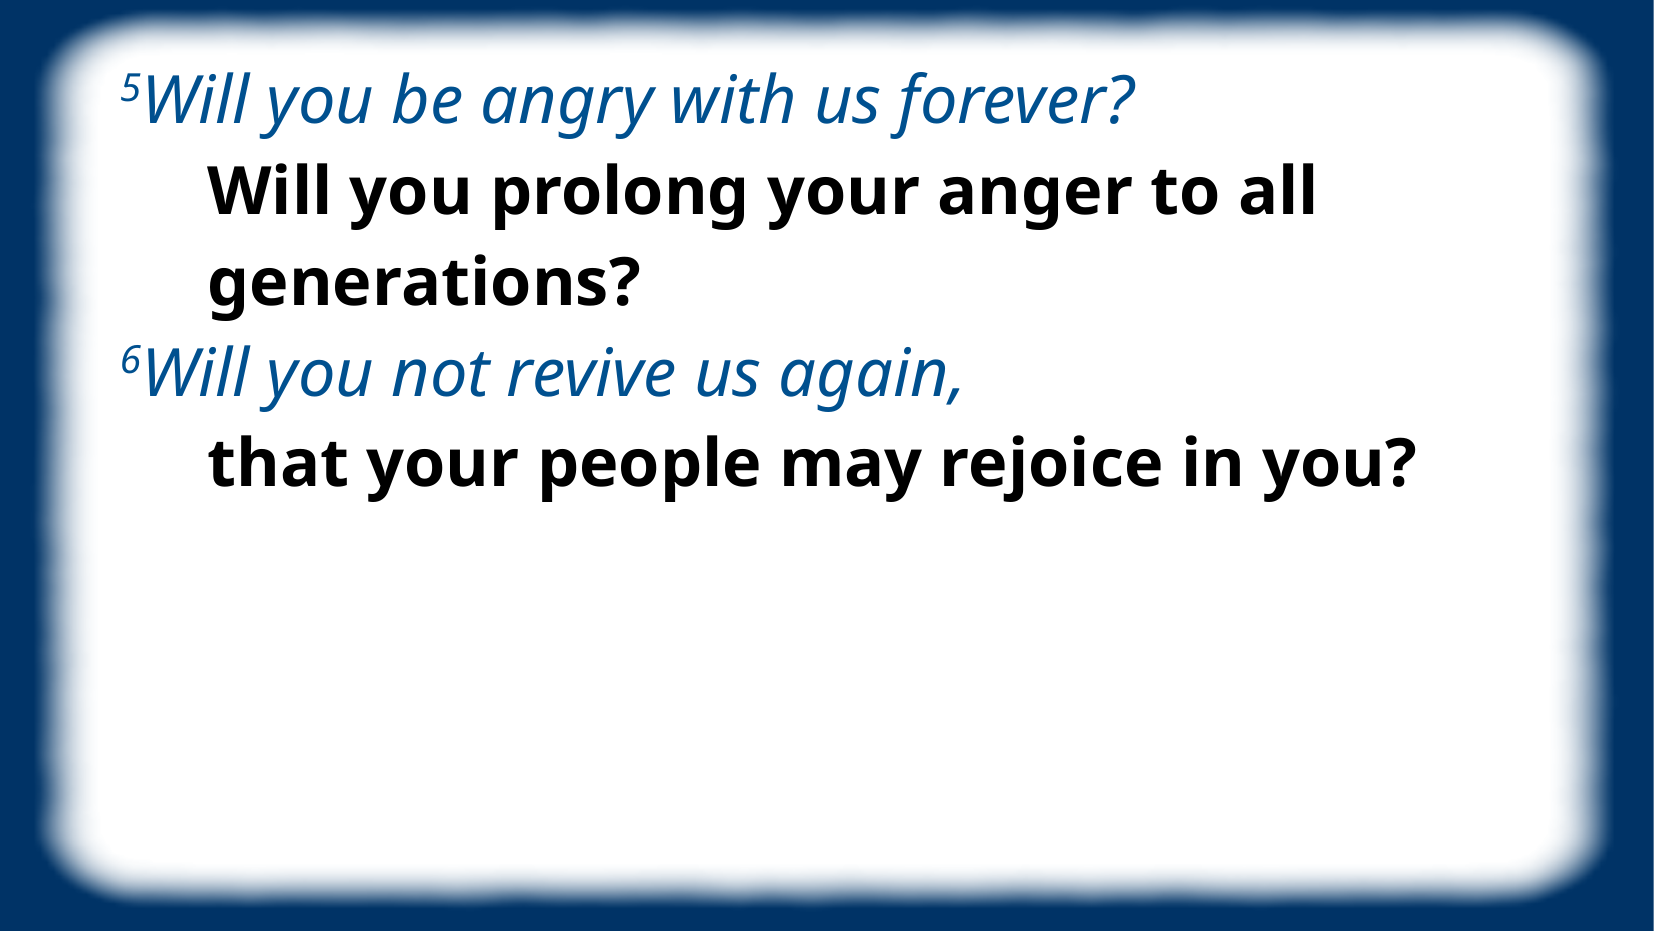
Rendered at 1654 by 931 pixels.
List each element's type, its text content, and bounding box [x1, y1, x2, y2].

text_box 5Will you be angry with us forever? Will you prolong your anger to all generations? 6Will you not revive us again, that your people may rejoice in you? [105, 45, 1558, 504]
picture [0, 0, 1654, 931]
